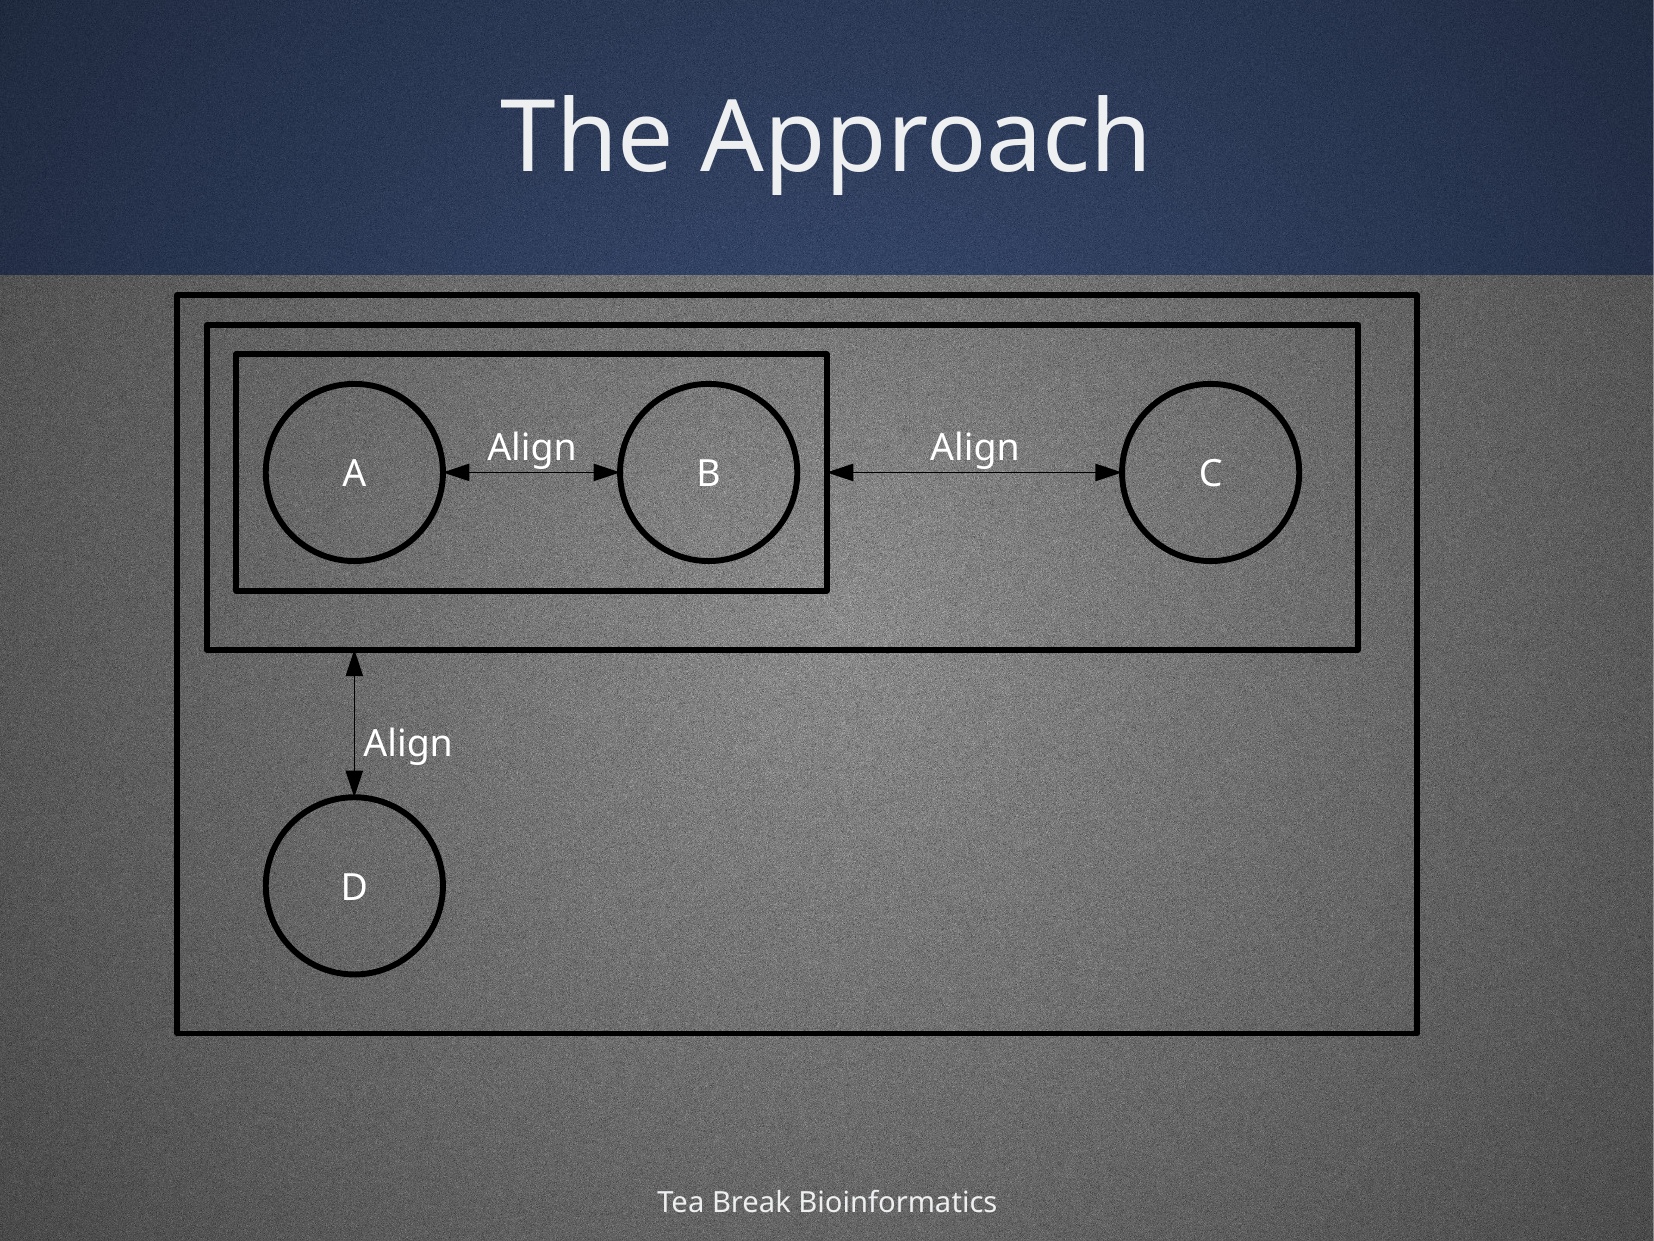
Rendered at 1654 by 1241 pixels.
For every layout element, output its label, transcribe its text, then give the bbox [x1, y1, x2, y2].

text_box Align [472, 413, 597, 472]
text_box B [620, 383, 798, 562]
text_box D [265, 797, 443, 975]
title The Approach [88, 29, 1565, 237]
text_box C [1122, 383, 1300, 562]
text_box A [265, 383, 443, 562]
text_box Align [348, 708, 473, 768]
text_box Align [915, 413, 1040, 472]
picture [0, 0, 1654, 1241]
